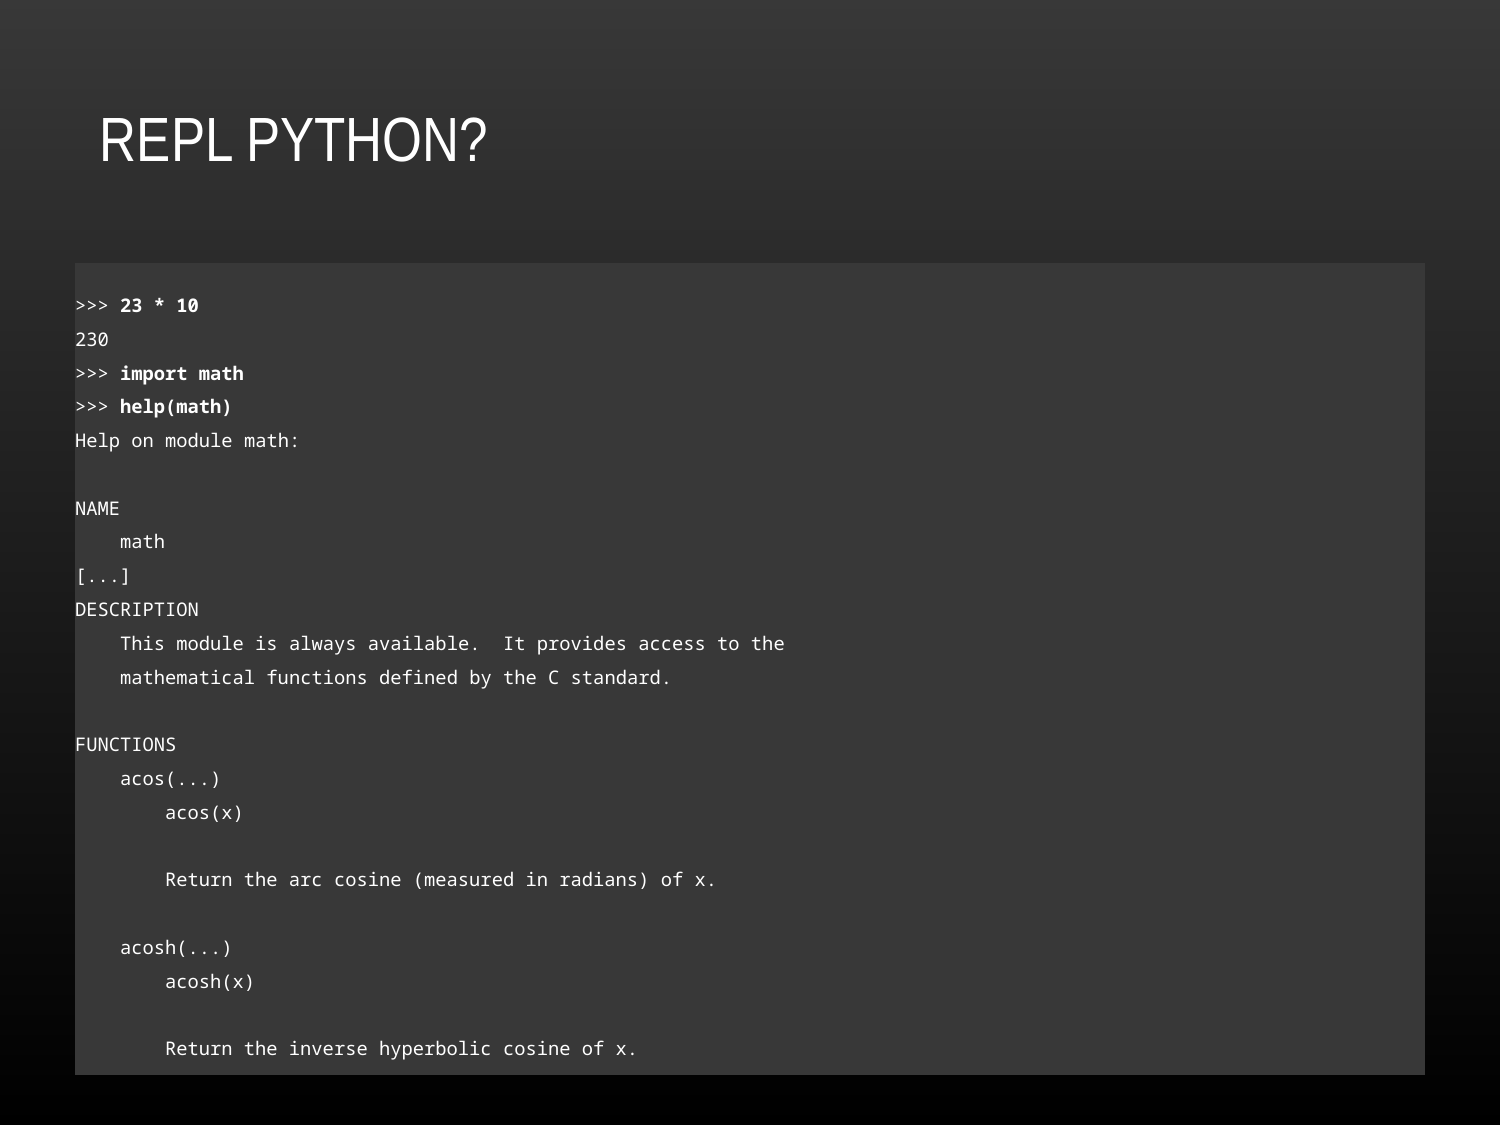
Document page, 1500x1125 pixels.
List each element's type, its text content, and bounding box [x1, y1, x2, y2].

list >>> 23 * 10 230 >>> import math >>> help(math) Help on module math: NAME math [...] DESCRIPTION This module is always available. It provides access to the mathematical functions defined by the C standard. FUNCTIONS acos(...) acos(x) Return the arc cosine (measured in radians) of x. acosh(...) acosh(x) Return the inverse hyperbolic cosine of x. [75, 263, 1425, 1075]
title REPL python? [99, 45, 1400, 233]
